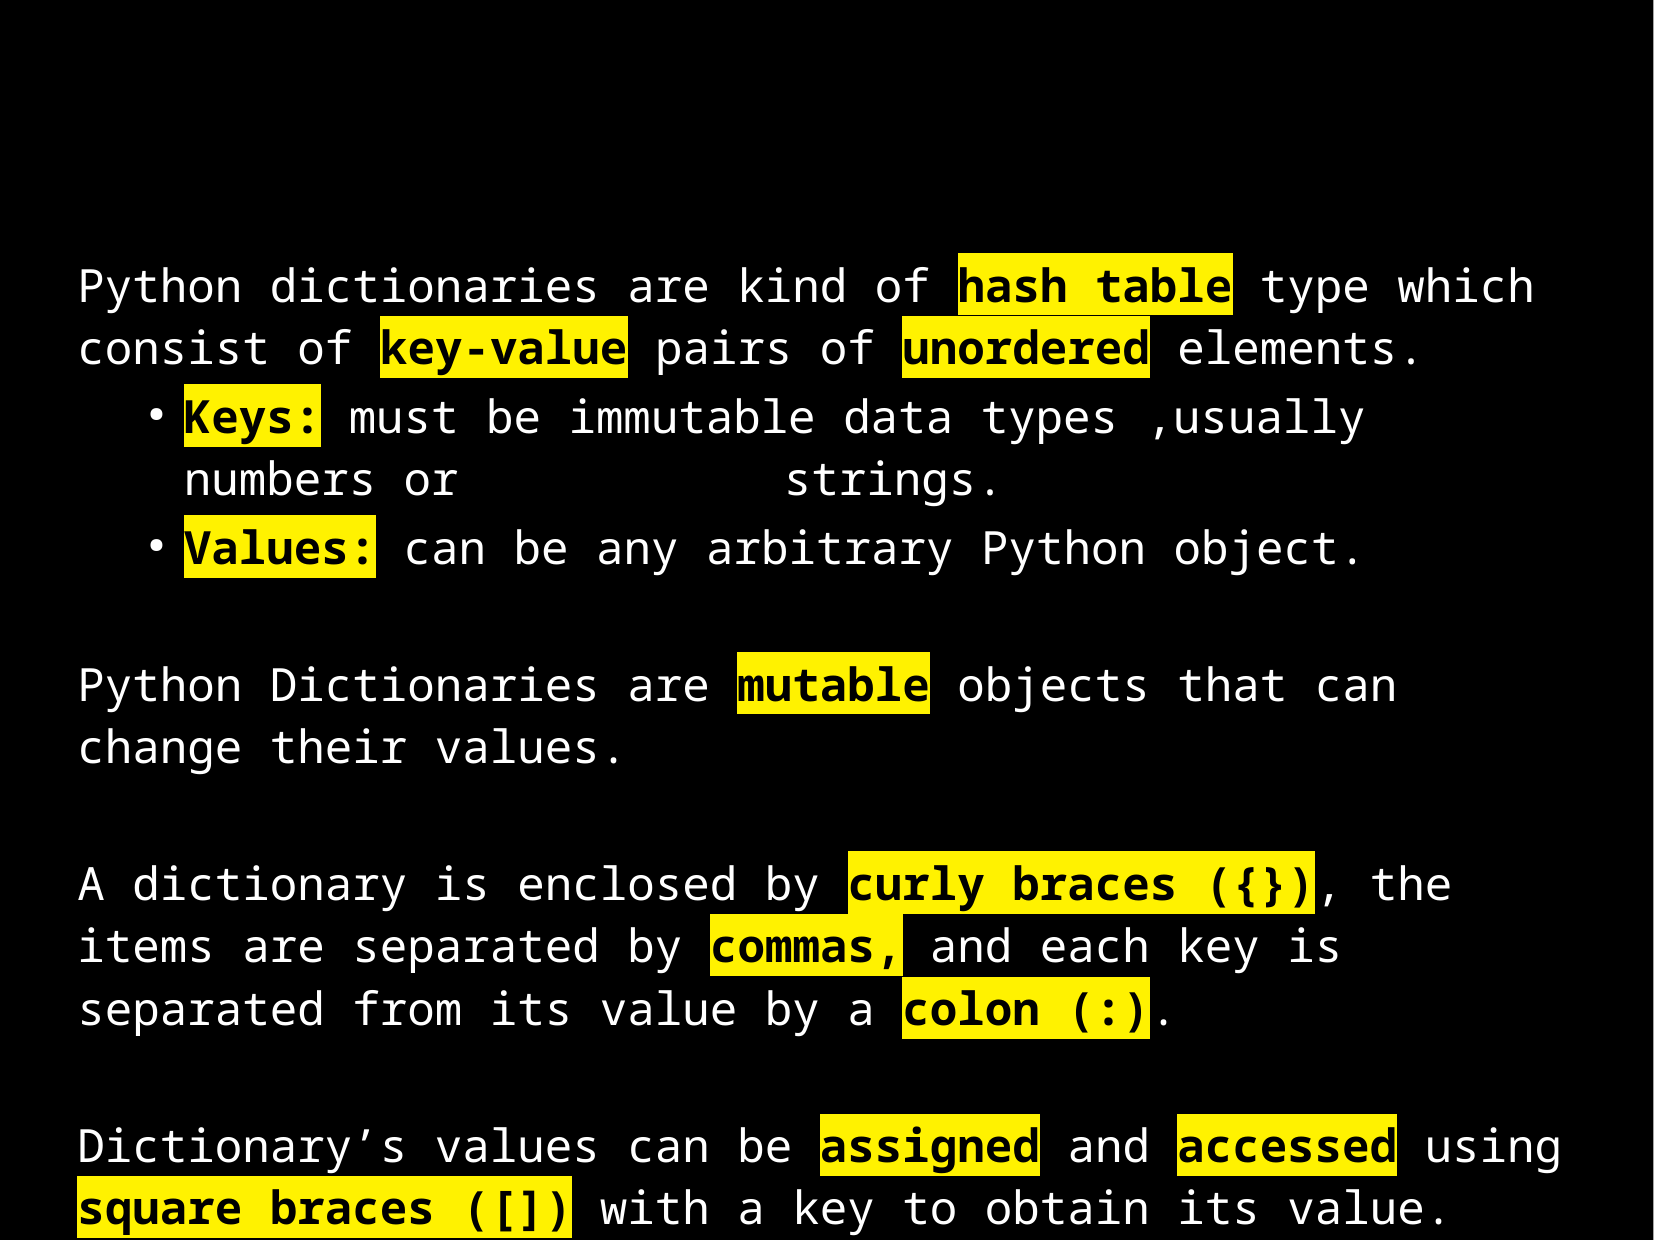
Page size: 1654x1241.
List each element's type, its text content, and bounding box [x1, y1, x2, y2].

text_box Python dictionaries are kind of hash table type which consist of key-value pairs of unordered elements. Keys: must be immutable data types ,usually numbers or strings. Values: can be any arbitrary Python object. Python Dictionaries are mutable objects that can change their values. A dictionary is enclosed by curly braces ({}), the items are separated by commas, and each key is separated from its value by a colon (:). Dictionary’s values can be assigned and accessed using square braces ([]) with a key to obtain its value. [62, 245, 1591, 995]
